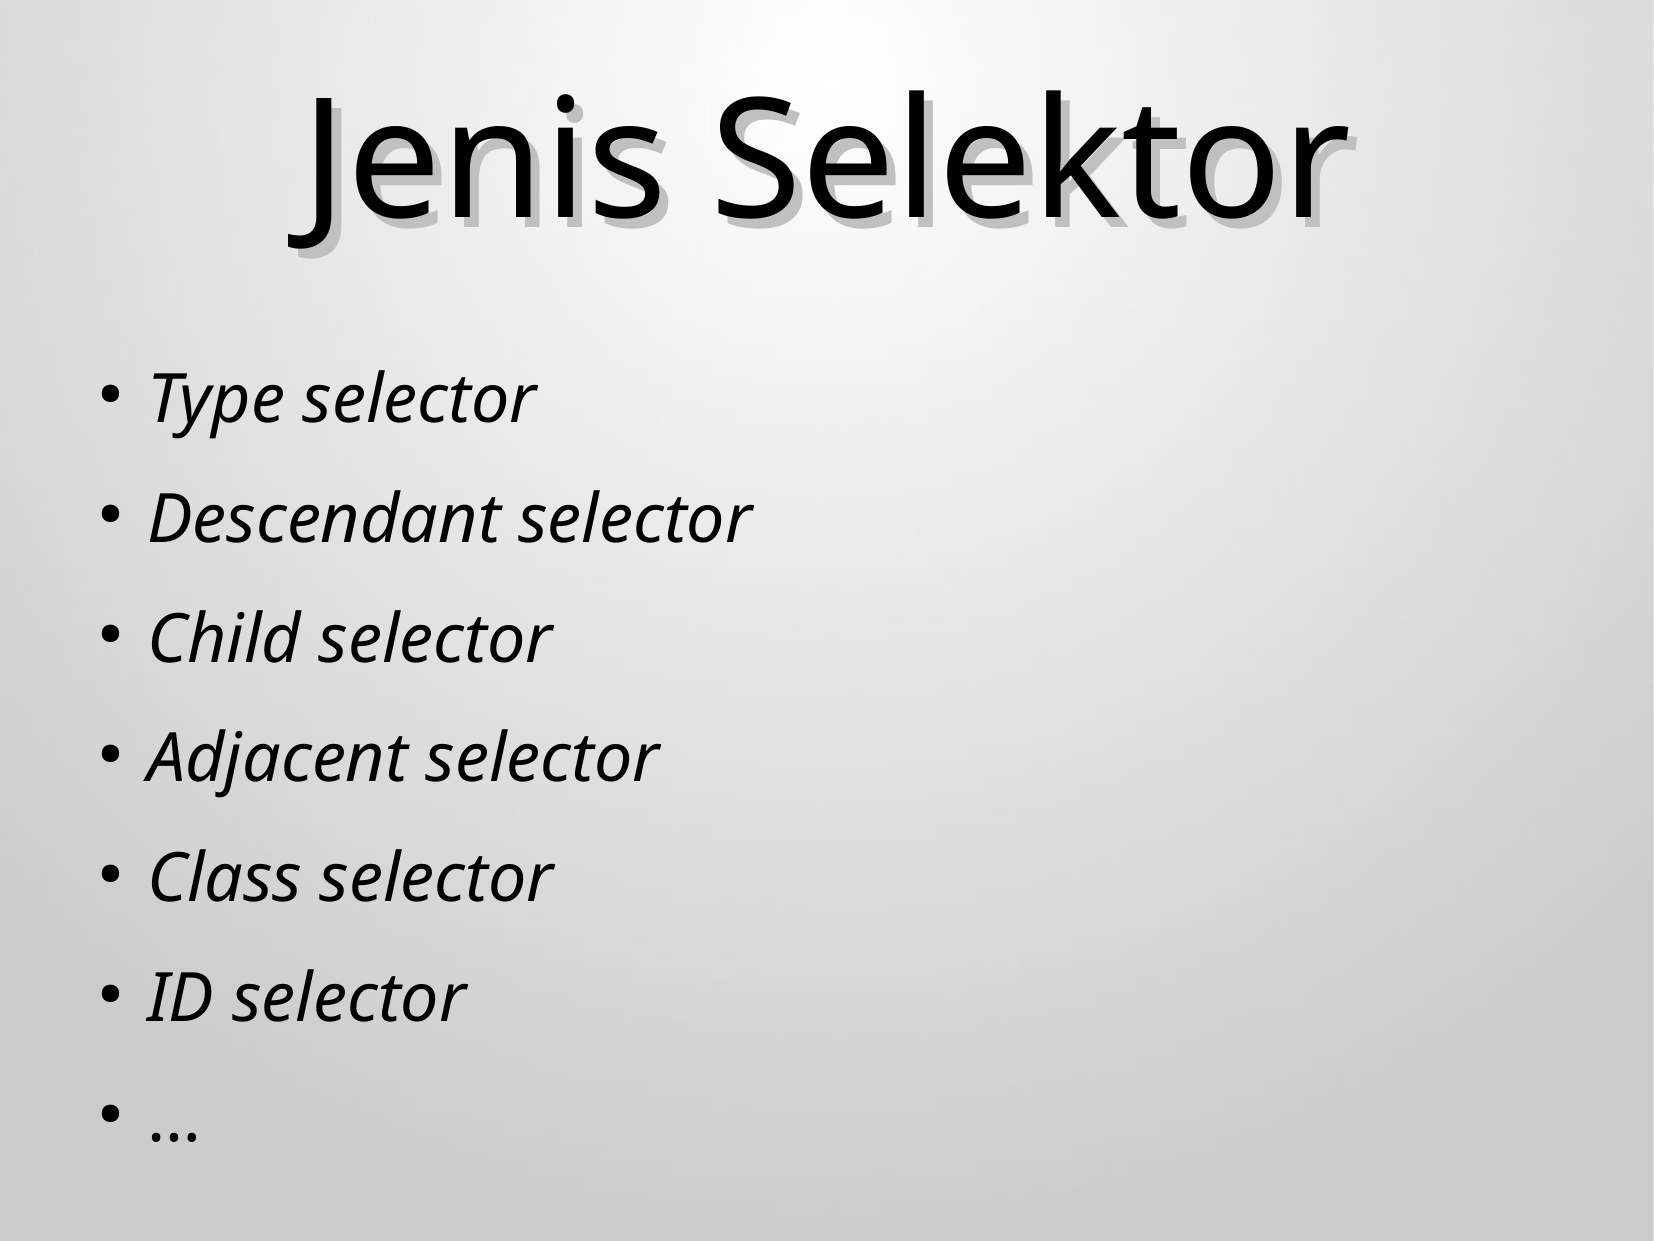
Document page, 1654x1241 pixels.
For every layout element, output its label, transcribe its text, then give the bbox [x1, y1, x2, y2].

title Jenis Selektor [82, 49, 1571, 257]
picture [0, 0, 1654, 1241]
list Type selector Descendant selector Child selector Adjacent selector Class selector ID selector … [82, 349, 1571, 1168]
